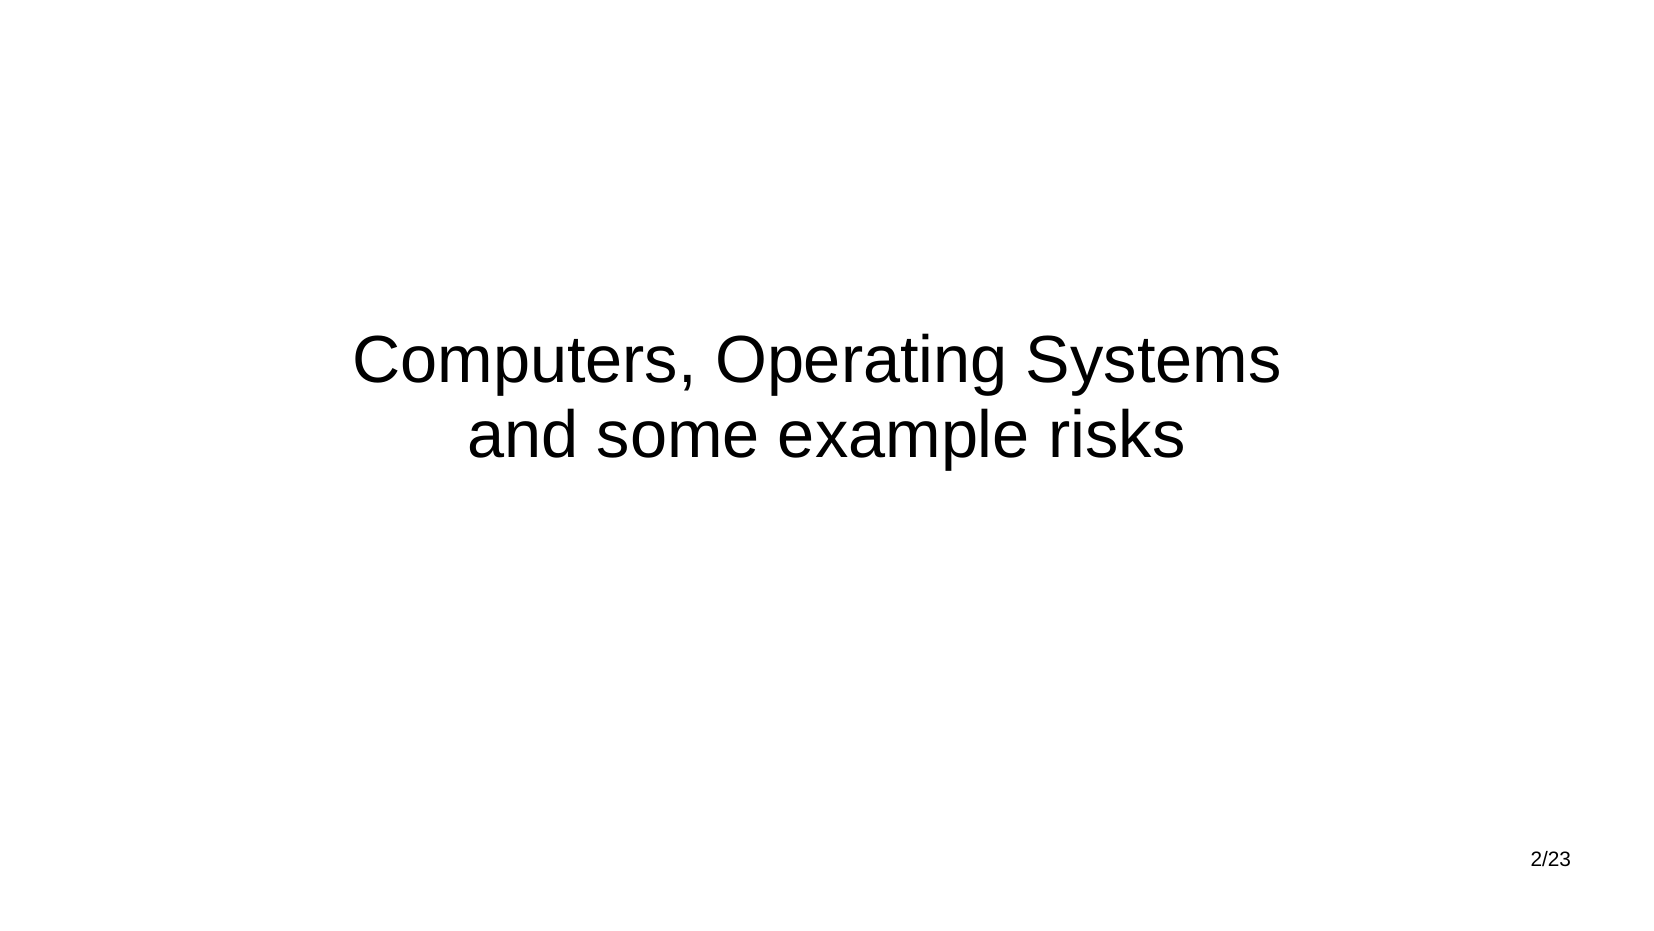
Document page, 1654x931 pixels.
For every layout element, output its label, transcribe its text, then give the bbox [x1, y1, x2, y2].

subtitle Computers, Operating Systems and some example risks [82, 37, 1571, 757]
